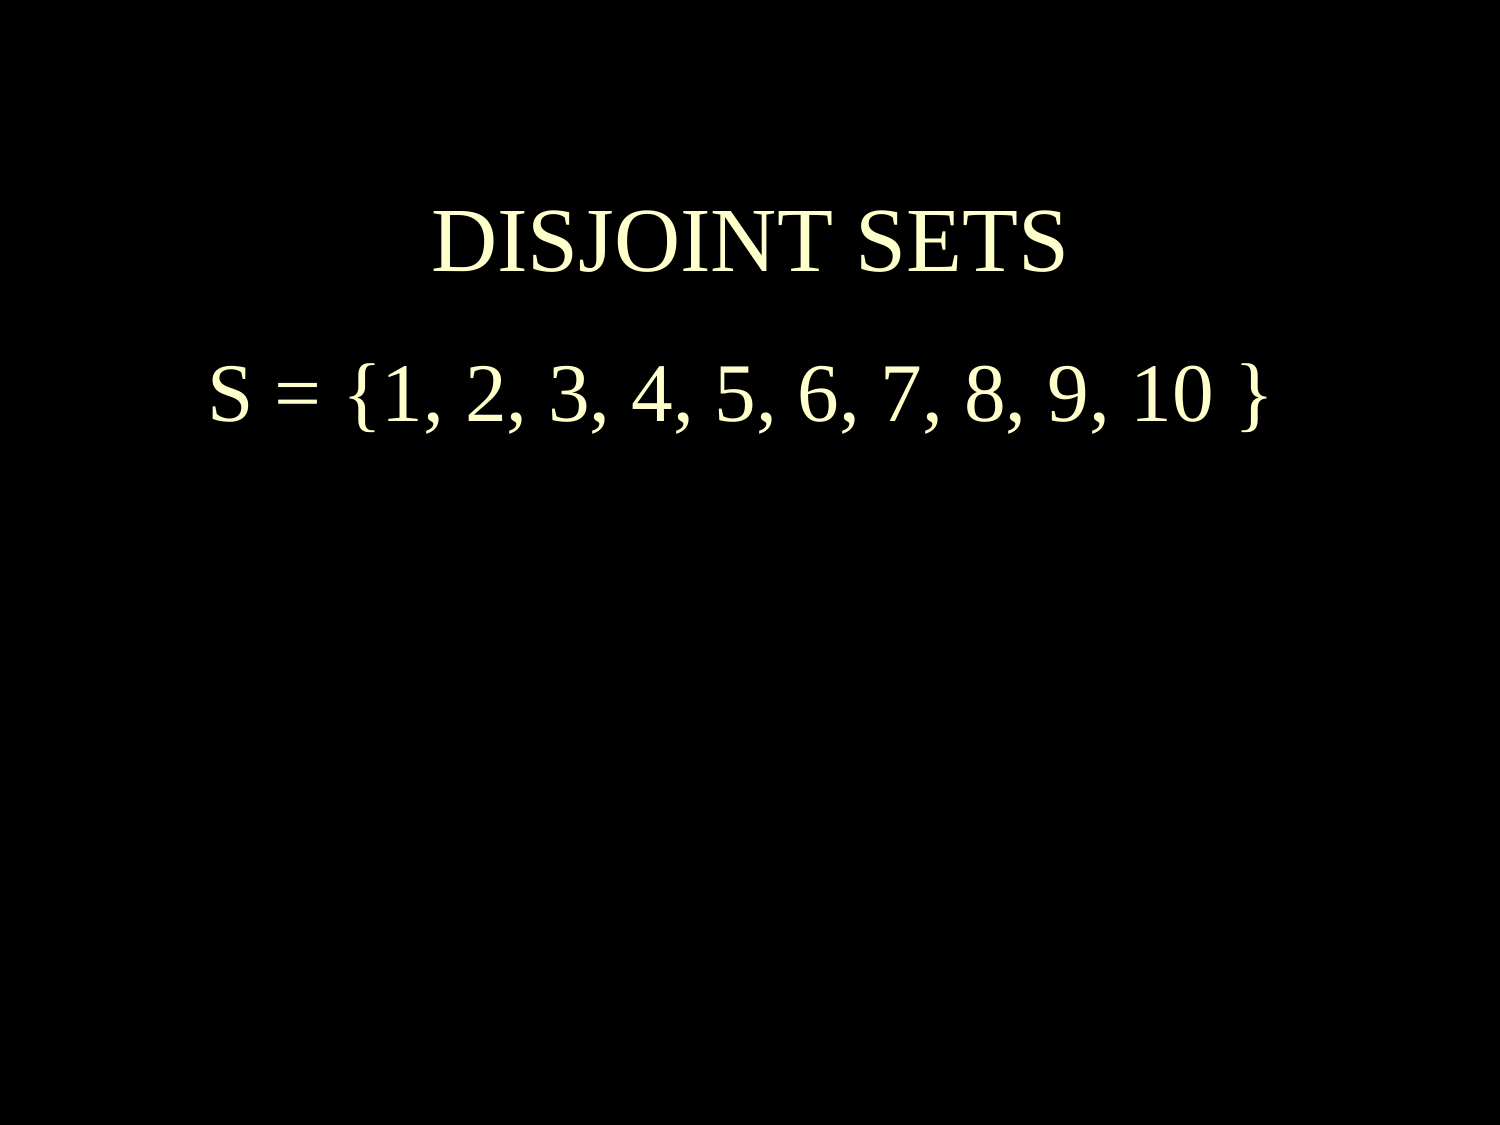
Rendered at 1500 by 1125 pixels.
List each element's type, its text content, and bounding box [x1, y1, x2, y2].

list S = {1, 2, 3, 4, 5, 6, 7, 8, 9, 10 } [22, 347, 1482, 1075]
title DISJOINT SETS [22, 153, 1480, 329]
